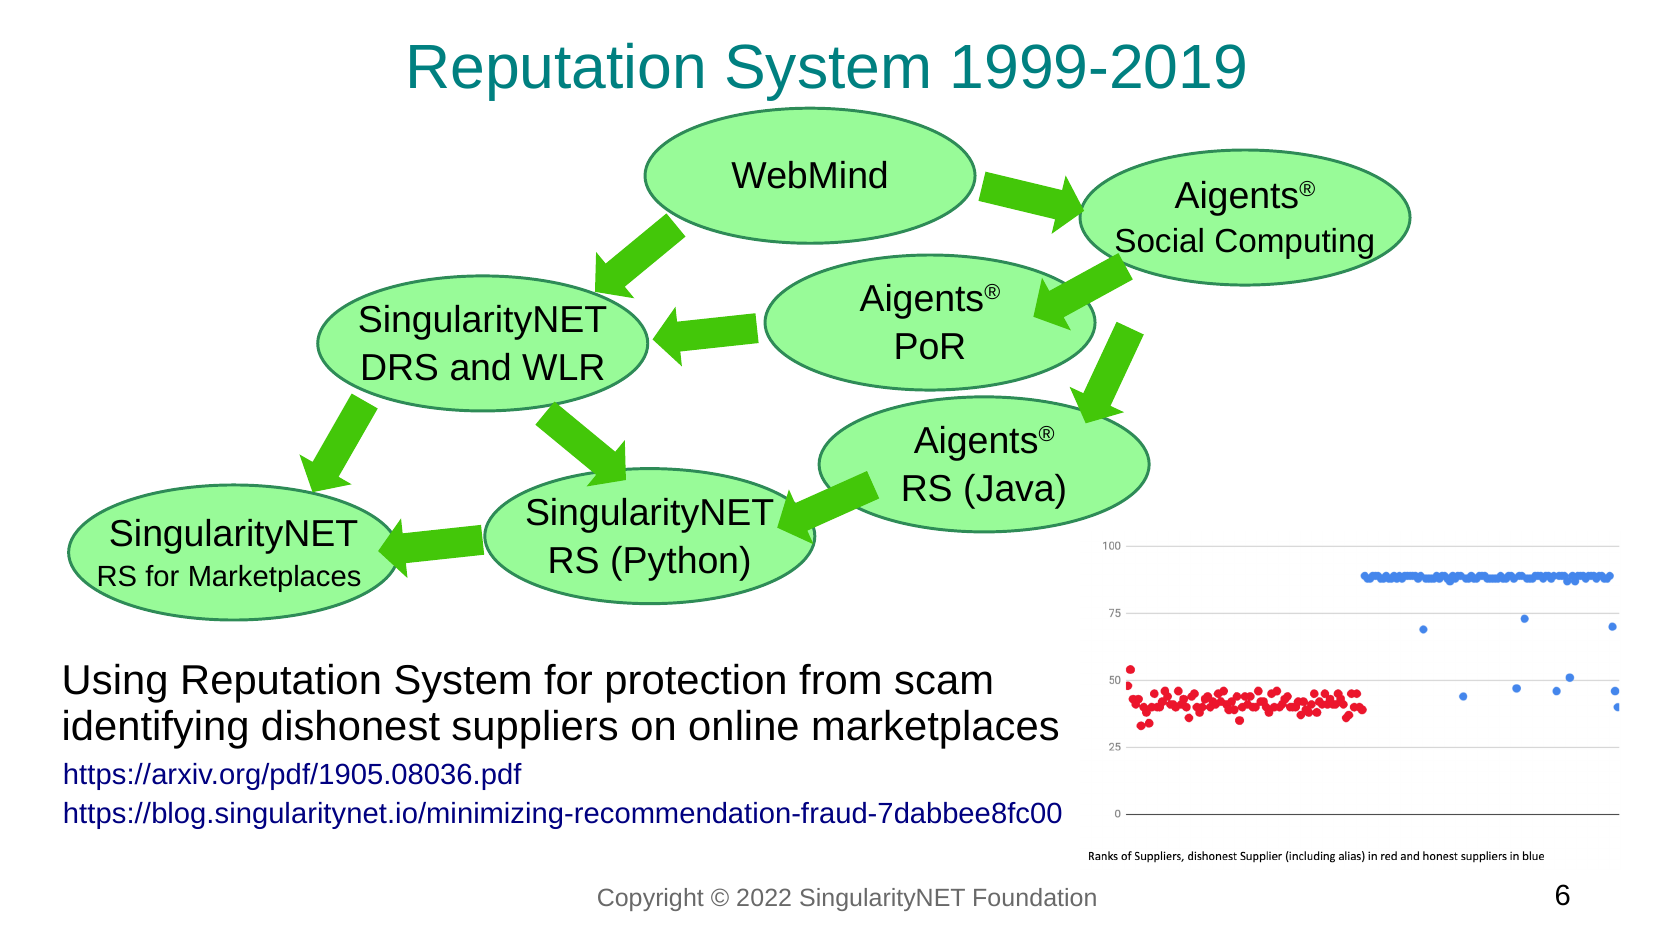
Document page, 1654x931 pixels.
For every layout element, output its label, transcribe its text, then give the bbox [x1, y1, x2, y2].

text_box https://arxiv.org/pdf/1905.08036.pdf https://blog.singularitynet.io/minimizing-recommendation-fraud-7dabbee8fc00 [48, 750, 1080, 837]
text_box [299, 393, 378, 493]
text_box [594, 213, 686, 299]
text_box Using Reputation System for protection from scam identifying dishonest suppliers on online marketplaces [46, 649, 1081, 765]
text_box Aigents® Social Computing [1080, 150, 1411, 286]
text_box Aigents® RS (Java) [819, 396, 1150, 532]
text_box SingularityNET DRS and WLR [317, 275, 648, 411]
text_box [1033, 253, 1133, 331]
text_box [378, 518, 485, 579]
text_box SingularityNET RS for Marketplaces [68, 484, 395, 621]
text_box [777, 471, 880, 545]
text_box WebMind [645, 108, 976, 244]
text_box [652, 306, 759, 367]
text_box SingularityNET RS (Python) [484, 468, 814, 604]
text_box [978, 171, 1085, 234]
picture [1080, 531, 1621, 871]
text_box [535, 401, 626, 487]
text_box Reputation System 1999-2019 [0, 0, 1630, 135]
text_box [1069, 321, 1144, 424]
text_box Aigents® PoR [765, 255, 1096, 391]
